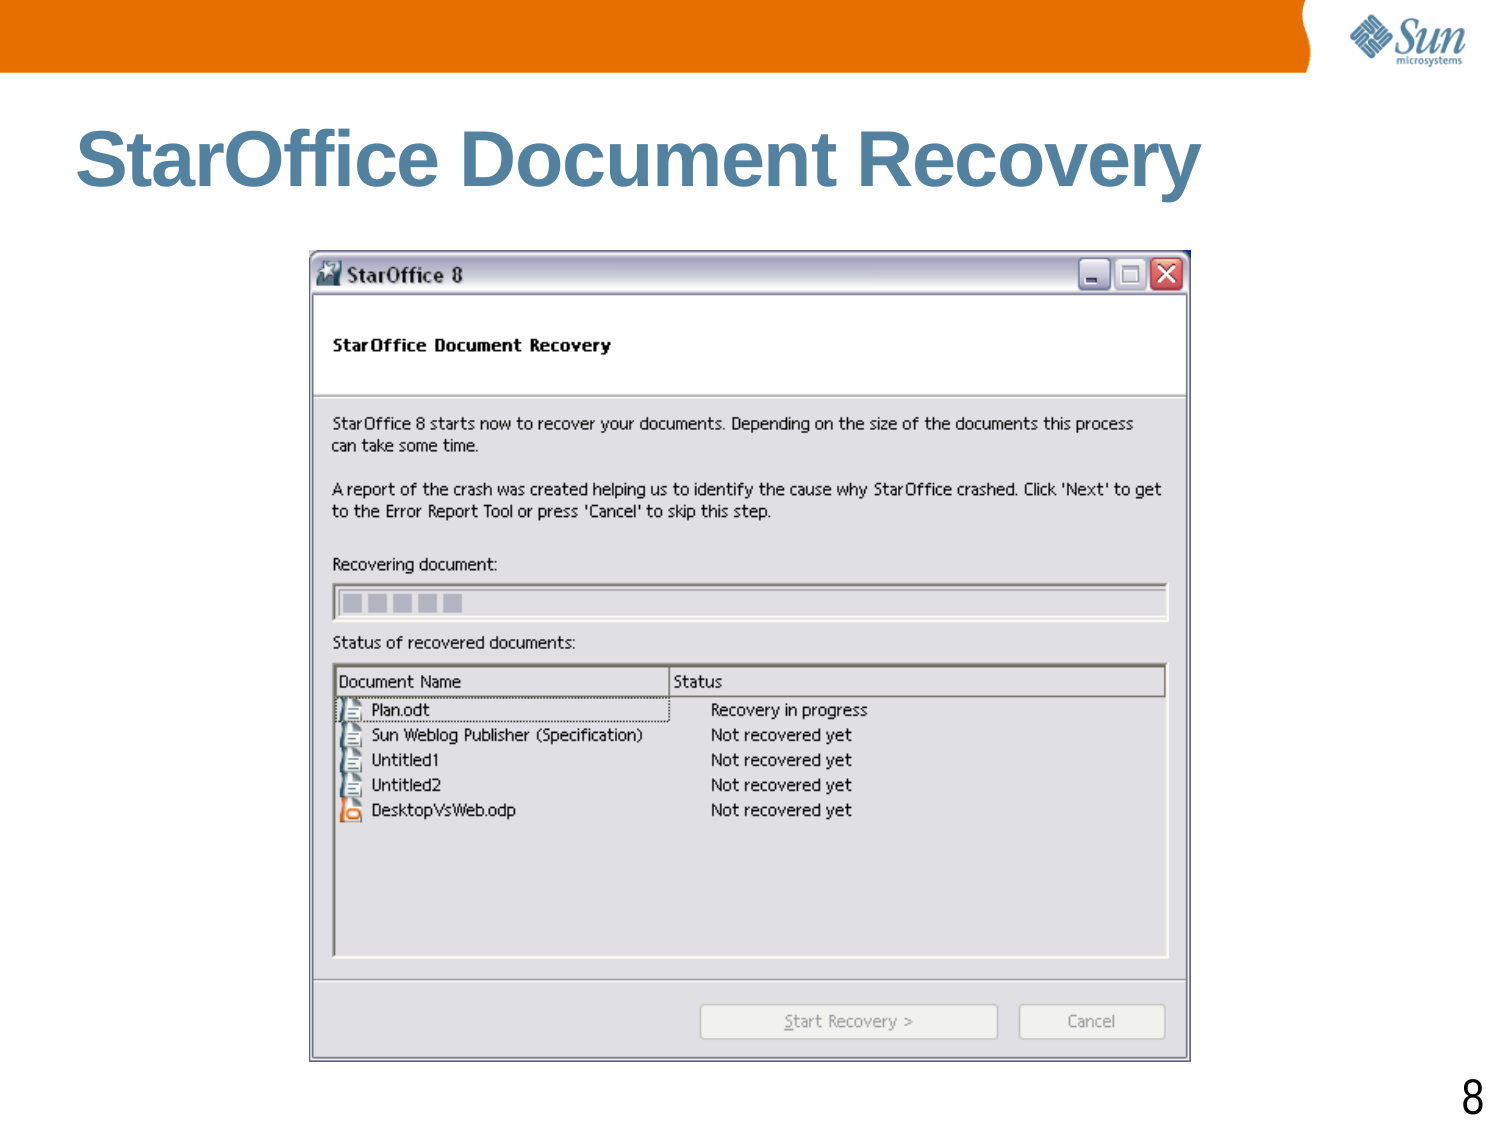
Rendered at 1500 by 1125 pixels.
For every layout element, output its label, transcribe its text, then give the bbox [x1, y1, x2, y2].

picture [0, 0, 1500, 75]
picture [309, 250, 1191, 1062]
title StarOffice Document Recovery [75, 122, 1438, 228]
